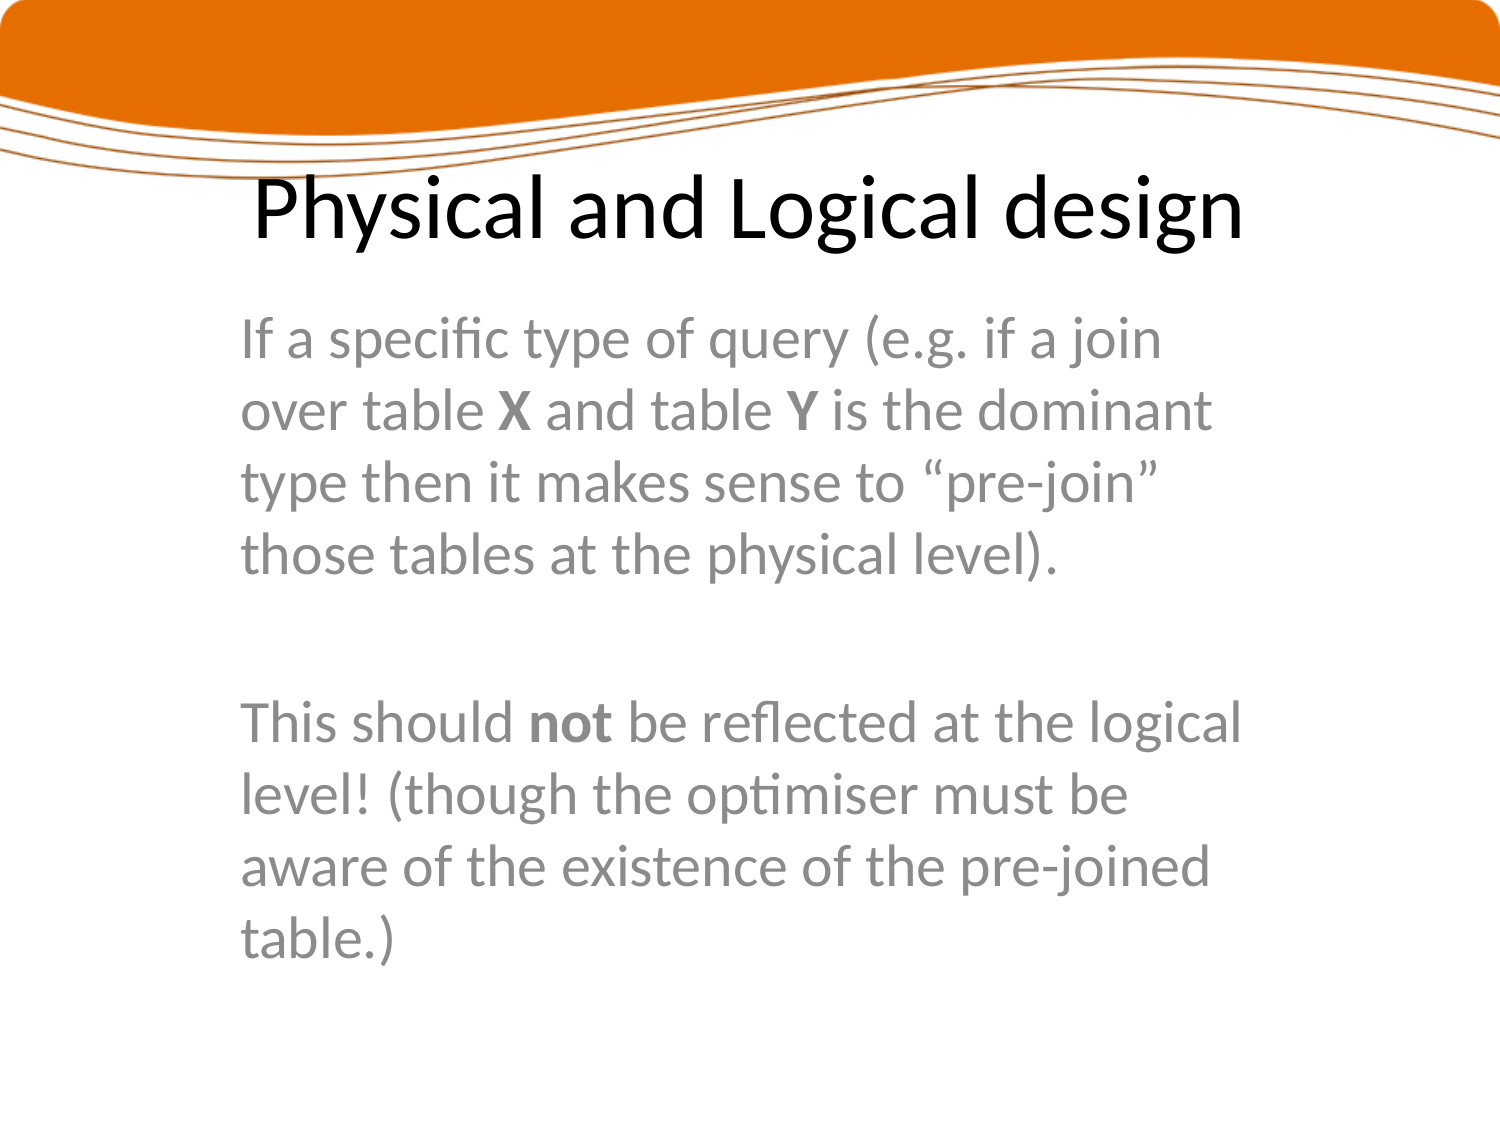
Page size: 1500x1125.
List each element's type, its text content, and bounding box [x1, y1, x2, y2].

title Physical and Logical design [75, 125, 1425, 279]
picture [0, 0, 1500, 180]
subtitle If a specific type of query (e.g. if a join over table X and table Y is the dominant type then it makes sense to “pre-join” those tables at the physical level). This should not be reflected at the logical level! (though the optimiser must be aware of the existence of the pre-joined table.) [225, 290, 1275, 988]
